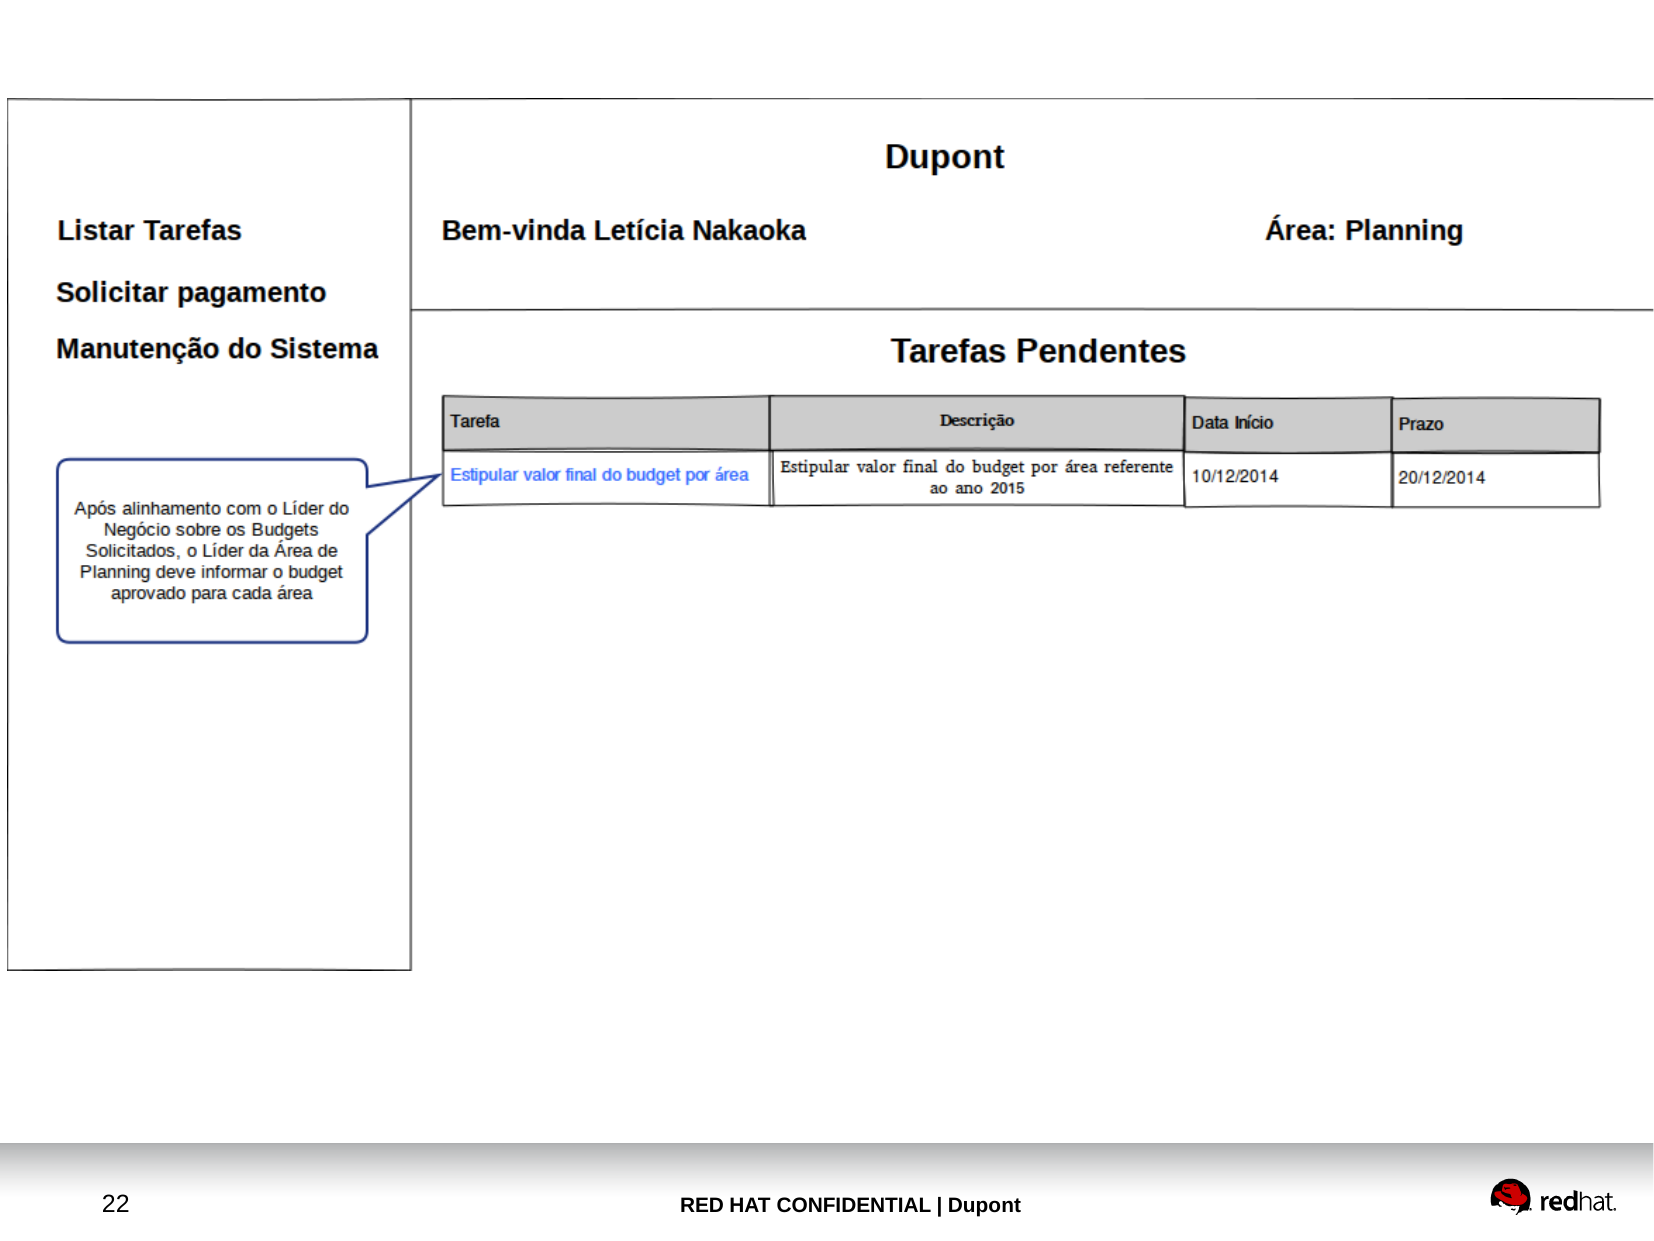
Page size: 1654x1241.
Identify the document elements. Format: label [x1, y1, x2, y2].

picture [0, 1143, 1654, 1241]
picture [7, 98, 1654, 971]
